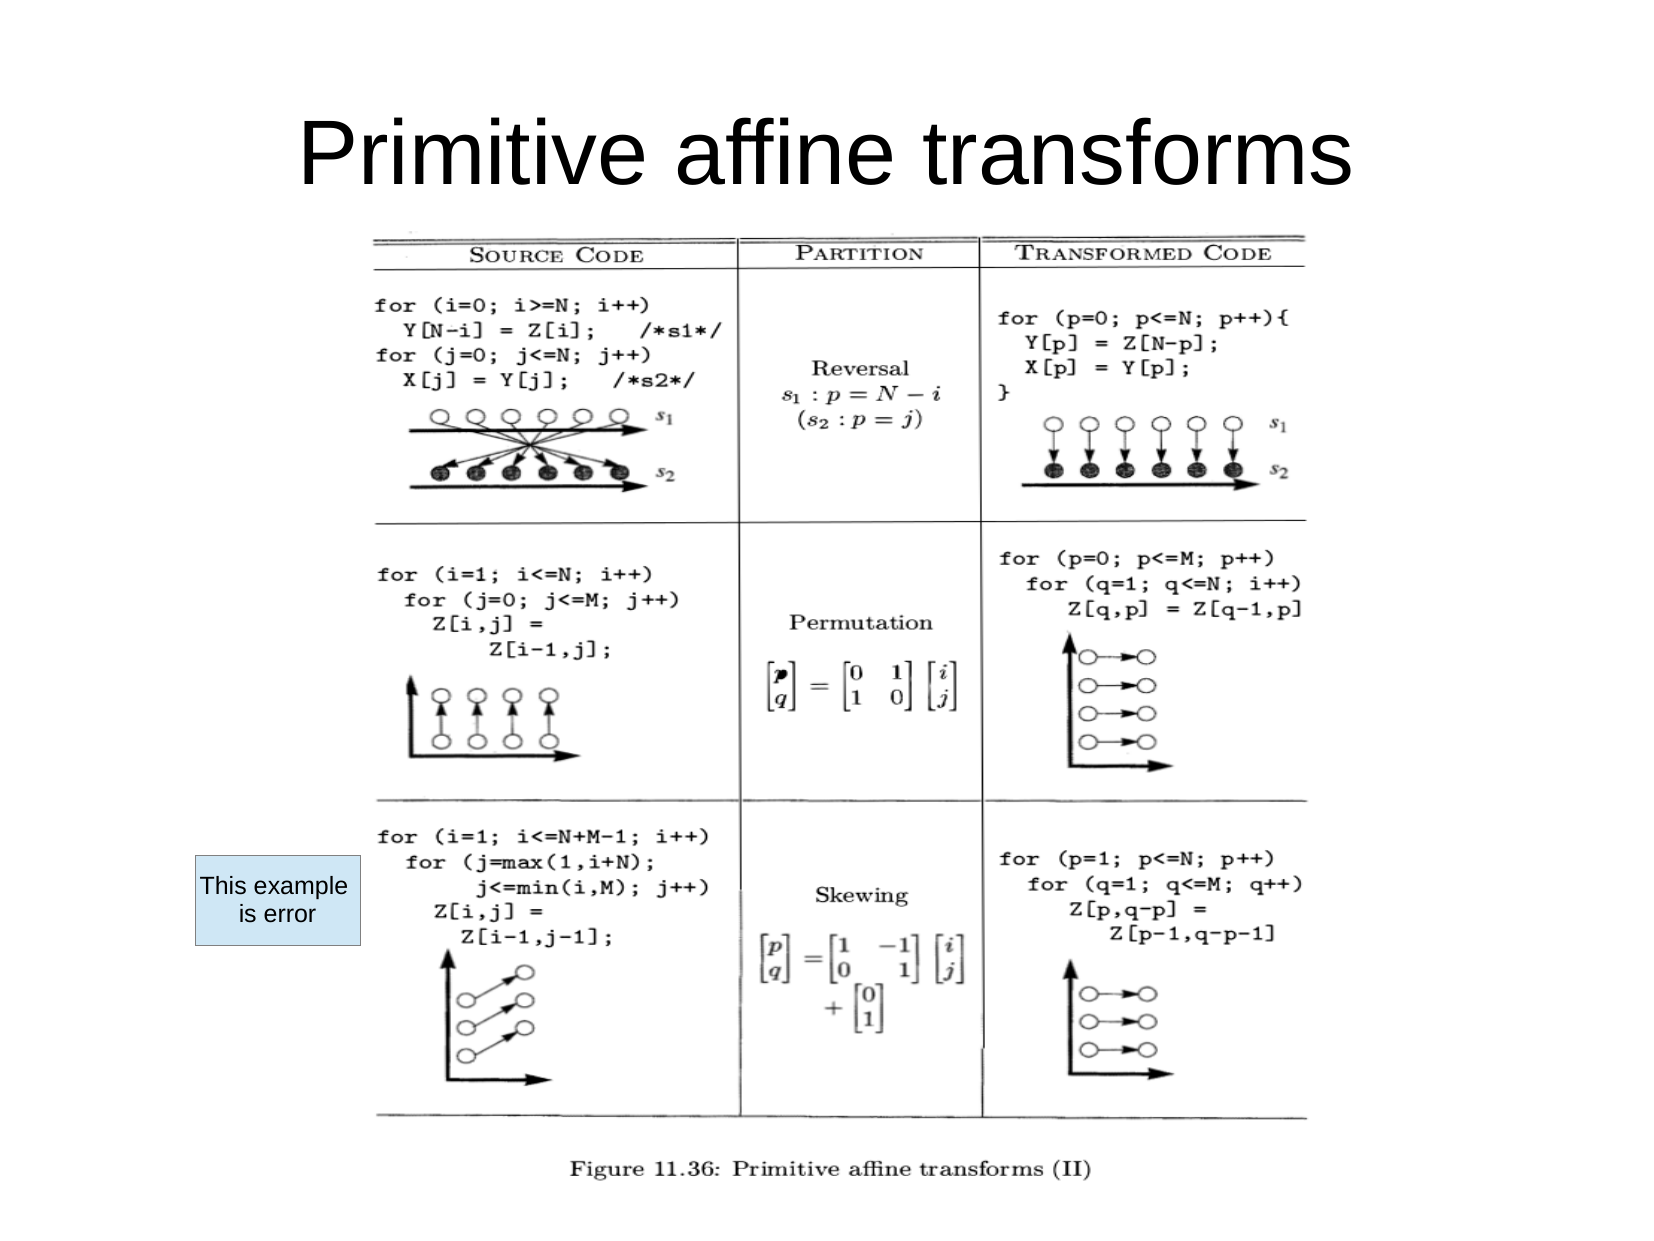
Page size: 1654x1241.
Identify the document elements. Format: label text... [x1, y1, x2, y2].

title Primitive affine transforms [82, 49, 1571, 257]
picture [360, 230, 1319, 1191]
text_box This example is error [195, 855, 361, 946]
